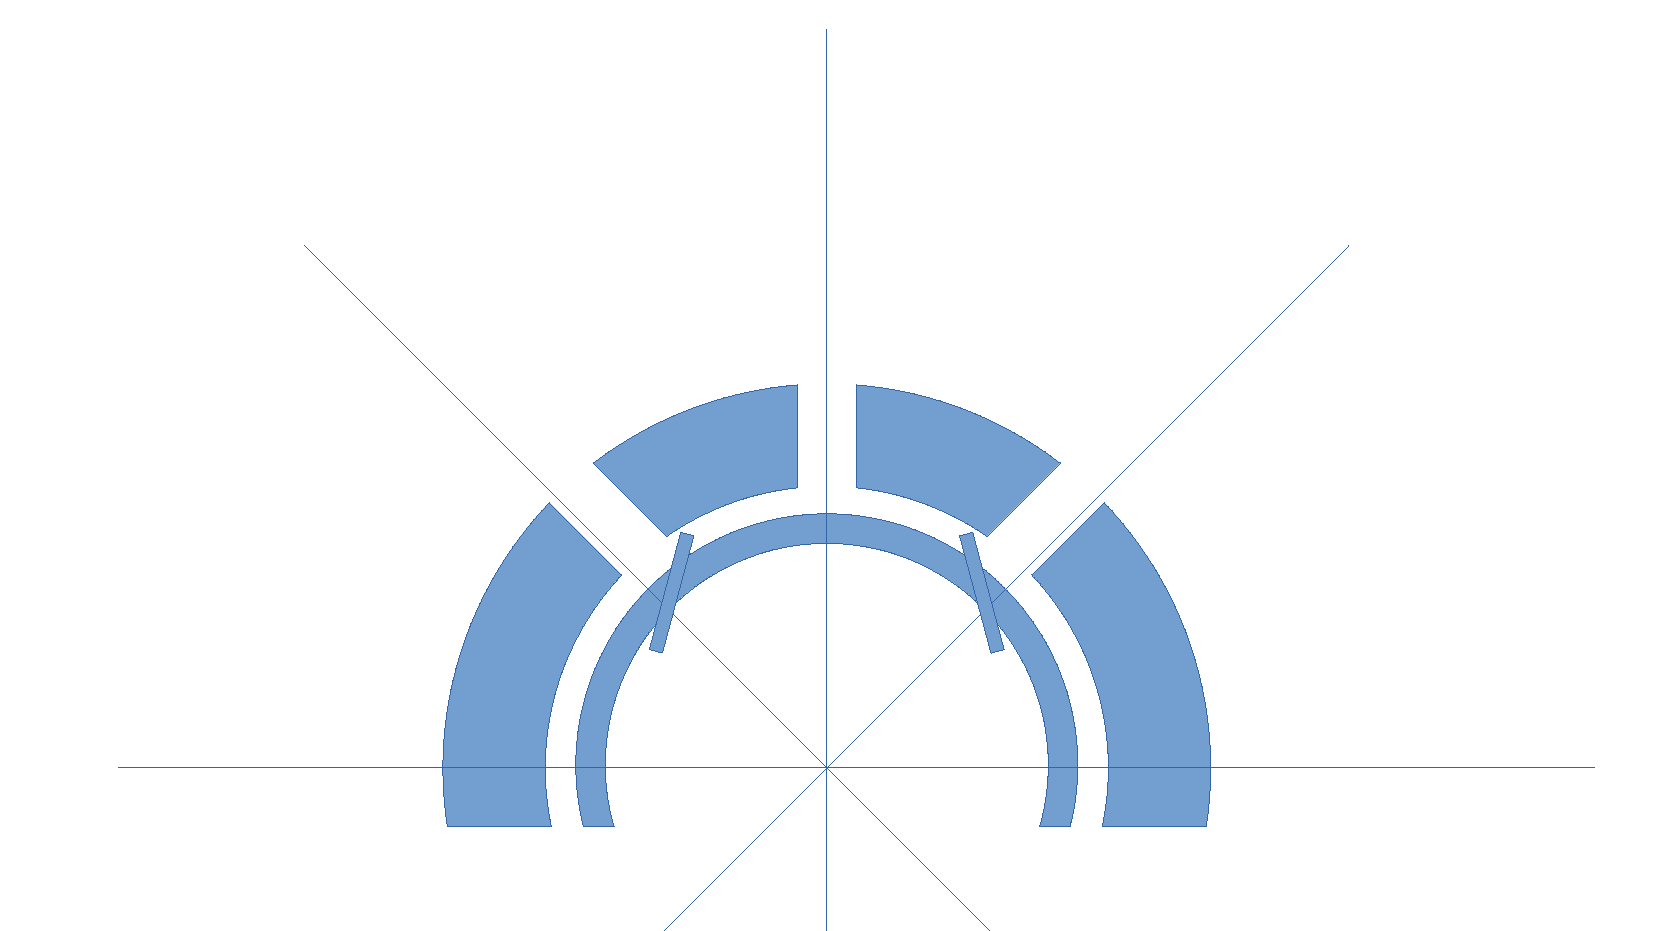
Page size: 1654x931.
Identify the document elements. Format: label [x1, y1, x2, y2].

text_box [1031, 502, 1211, 767]
text_box [575, 513, 826, 767]
text_box [442, 768, 552, 827]
text_box [593, 384, 798, 537]
text_box [1102, 768, 1211, 827]
text_box [827, 513, 1078, 767]
text_box [1039, 768, 1078, 827]
text_box [442, 502, 622, 767]
text_box [856, 384, 1061, 537]
text_box [575, 768, 615, 827]
